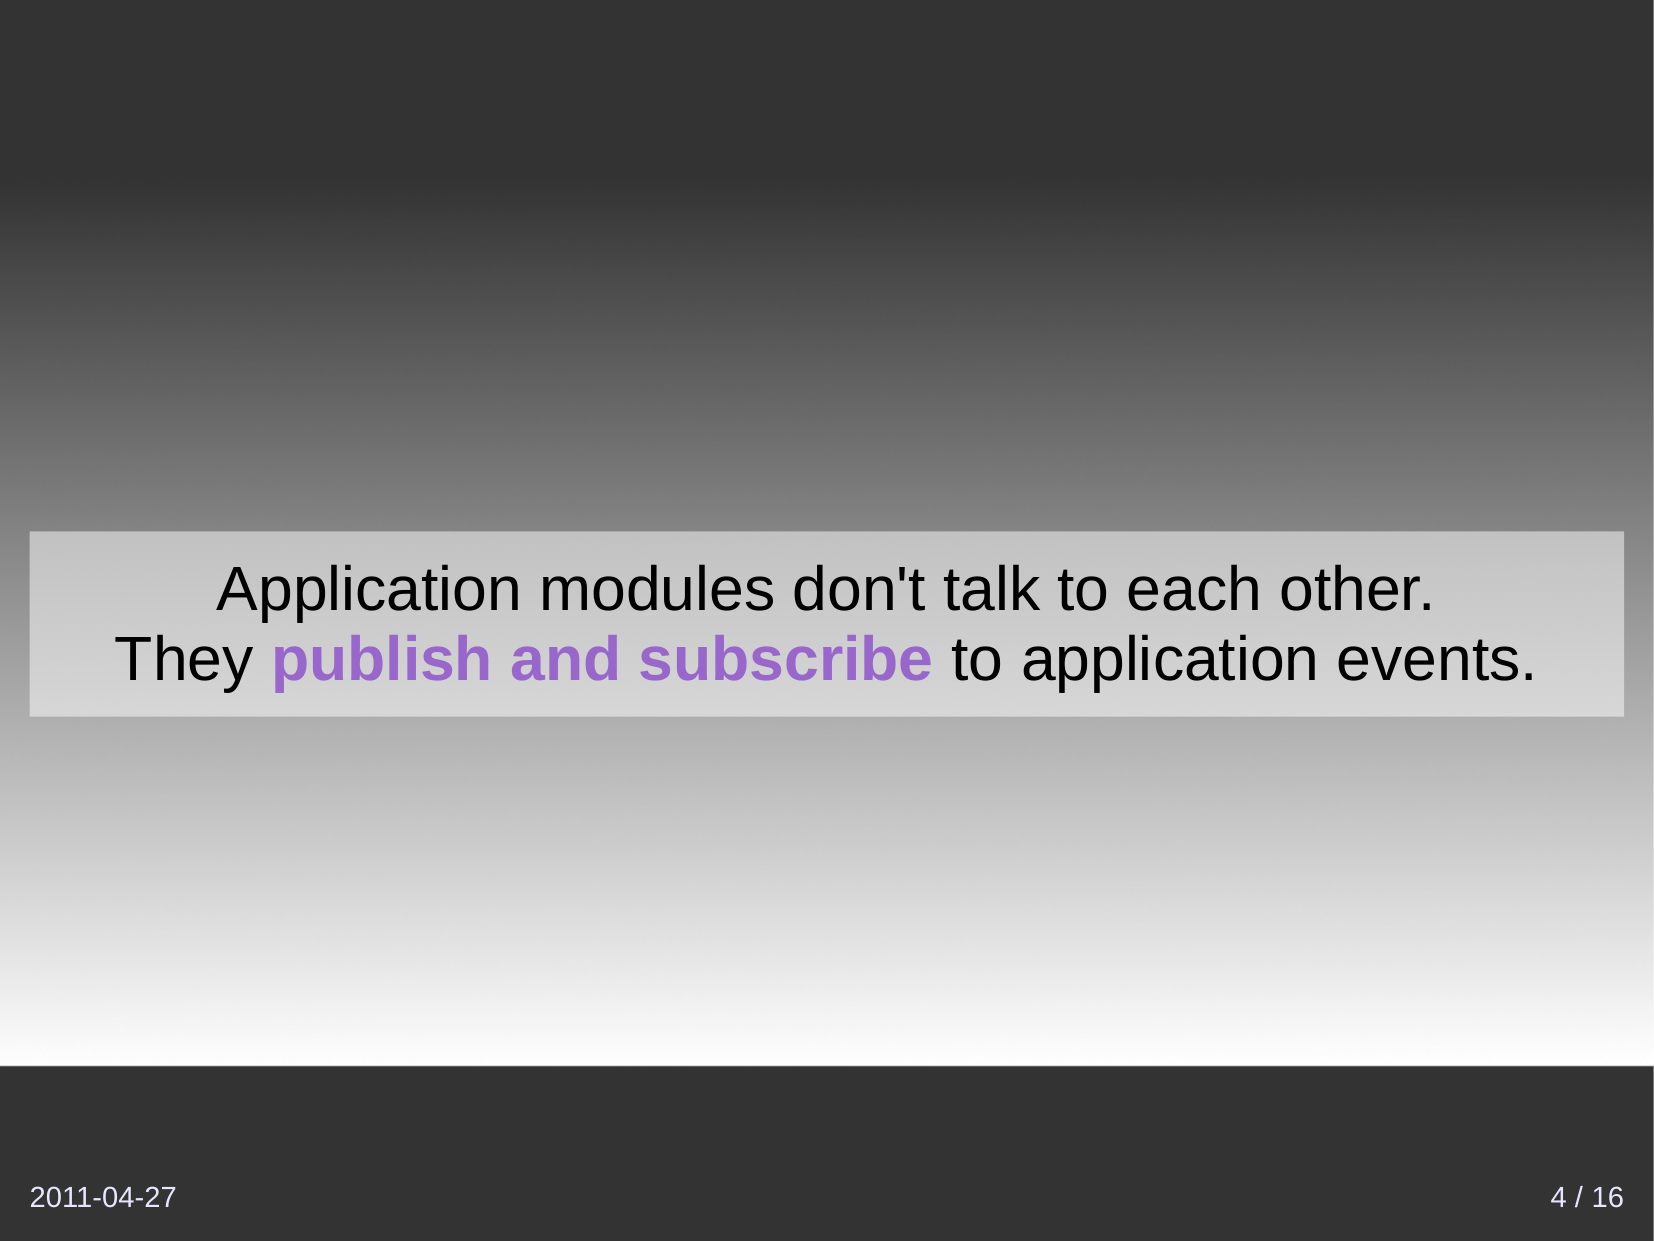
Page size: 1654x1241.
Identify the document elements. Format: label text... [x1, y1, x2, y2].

title Application modules don't talk to each other. They publish and subscribe to application events. [29, 531, 1625, 717]
picture [0, 0, 1654, 1241]
